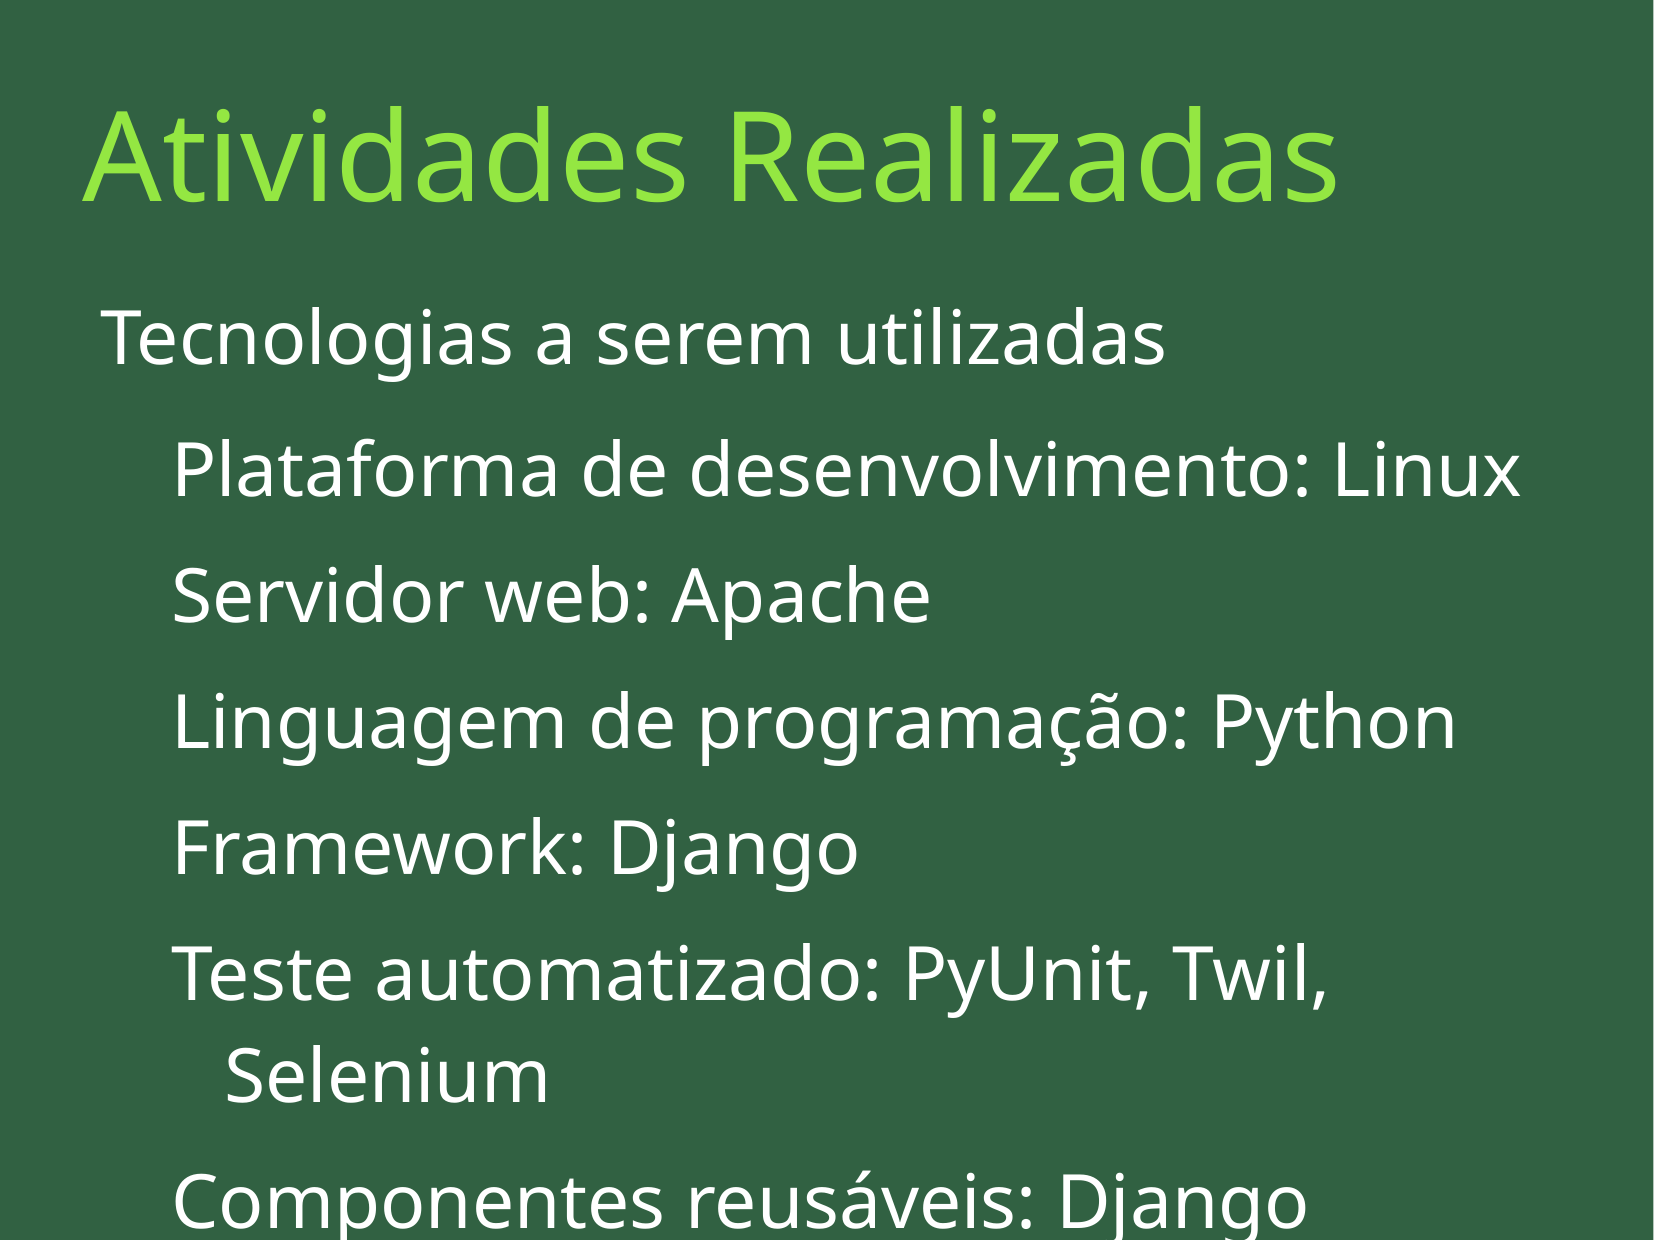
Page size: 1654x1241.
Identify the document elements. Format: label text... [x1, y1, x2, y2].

list Tecnologias a serem utilizadas Plataforma de desenvolvimento: Linux Servidor web: Apache Linguagem de programação: Python Framework: Django Teste automatizado: PyUnit, Twil, Selenium Componentes reusáveis: Django Plugables Banco de Dados: MySQL ou PostgreSQL (serão testados seus desempenhos) [82, 284, 1571, 1239]
title Atividades Realizadas [82, 49, 1571, 257]
